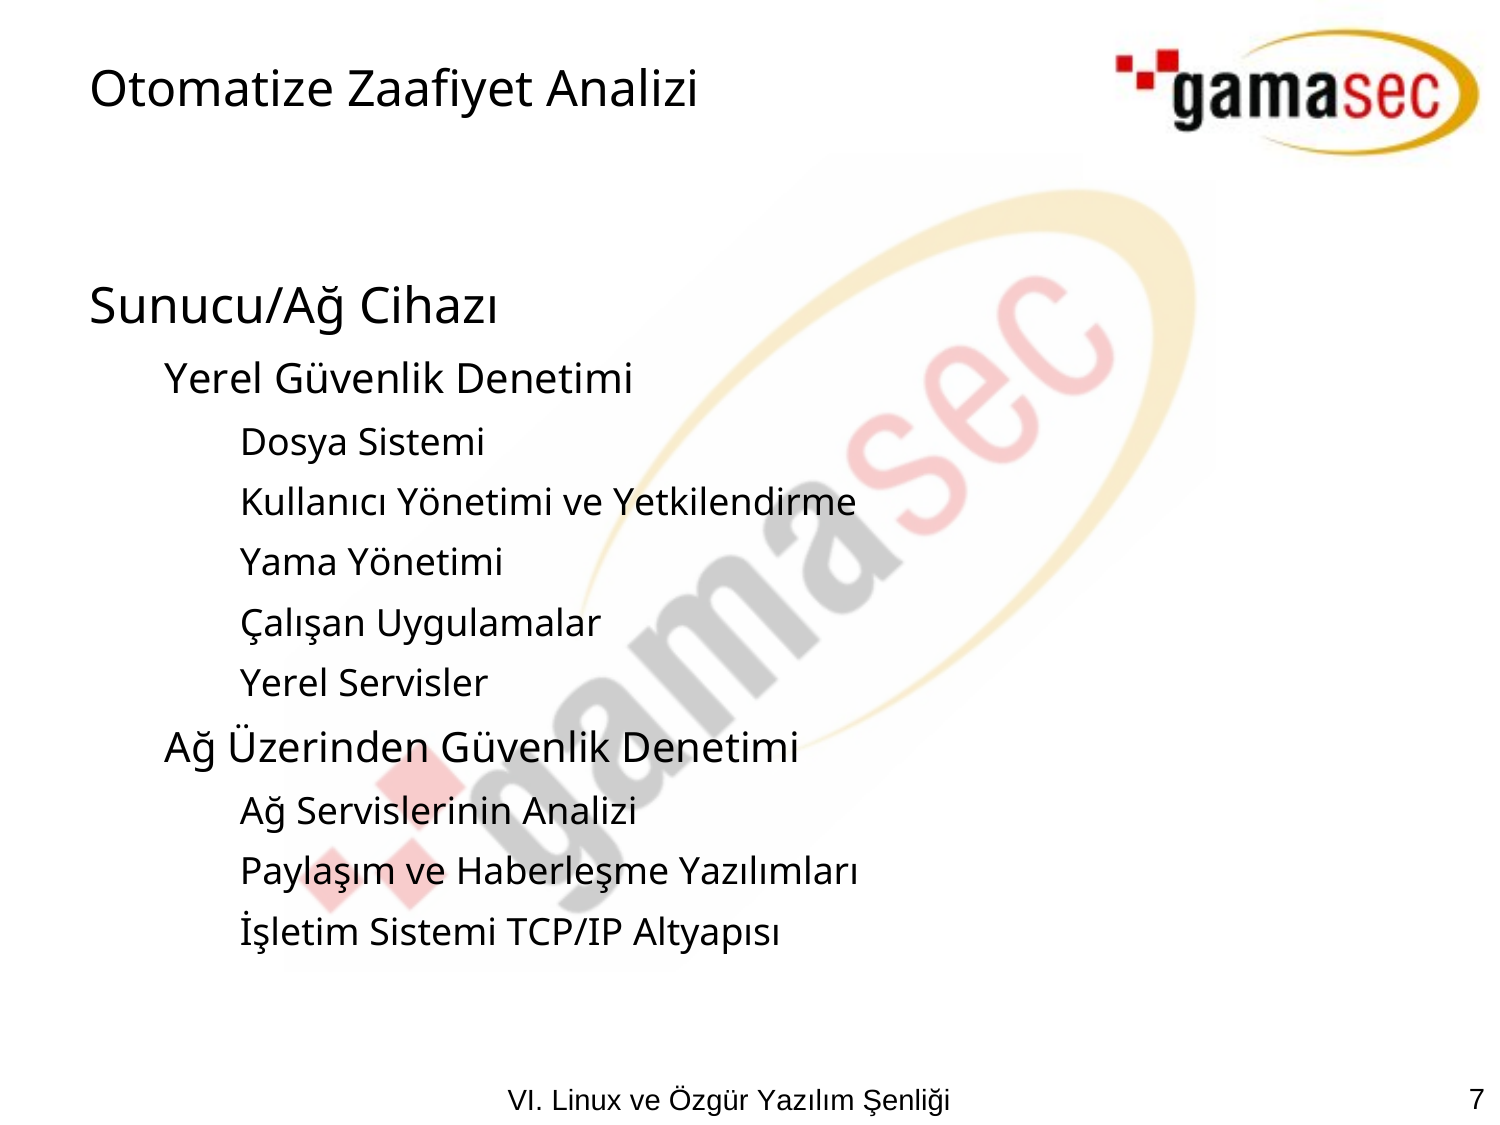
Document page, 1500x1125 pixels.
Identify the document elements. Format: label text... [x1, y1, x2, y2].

picture [284, 0, 1500, 262]
title Otomatize Zaafiyet Analizi [75, 45, 1070, 233]
list Sunucu/Ağ Cihazı Yerel Güvenlik Denetimi Dosya Sistemi Kullanıcı Yönetimi ve Yetkilendirme Yama Yönetimi Çalışan Uygulamalar Yerel Servisler Ağ Üzerinden Güvenlik Denetimi Ağ Servislerinin Analizi Paylaşım ve Haberleşme Yazılımları İşletim Sistemi TCP/IP Altyapısı [75, 262, 1426, 1006]
